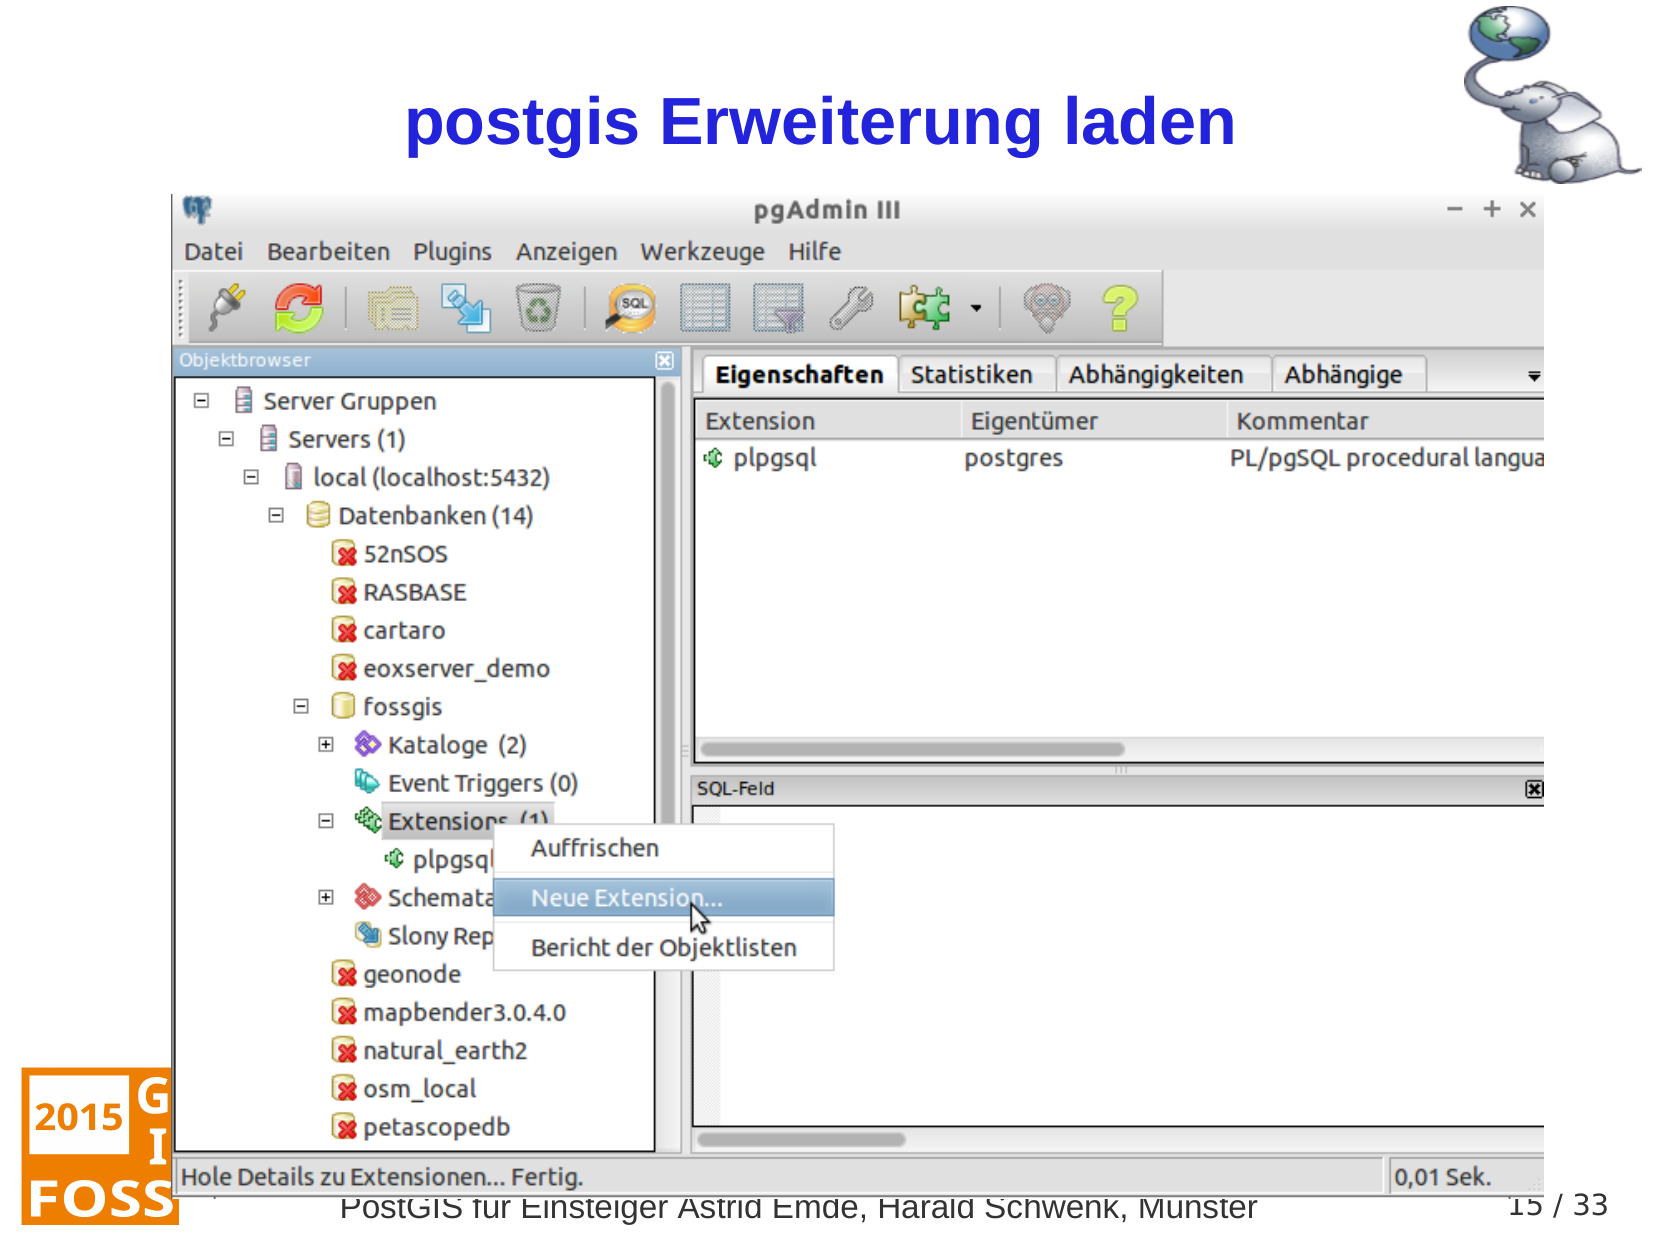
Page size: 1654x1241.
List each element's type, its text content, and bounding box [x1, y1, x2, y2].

picture [1464, 6, 1642, 184]
title postgis Erweiterung laden [76, 47, 1565, 195]
picture [11, 194, 1544, 1235]
